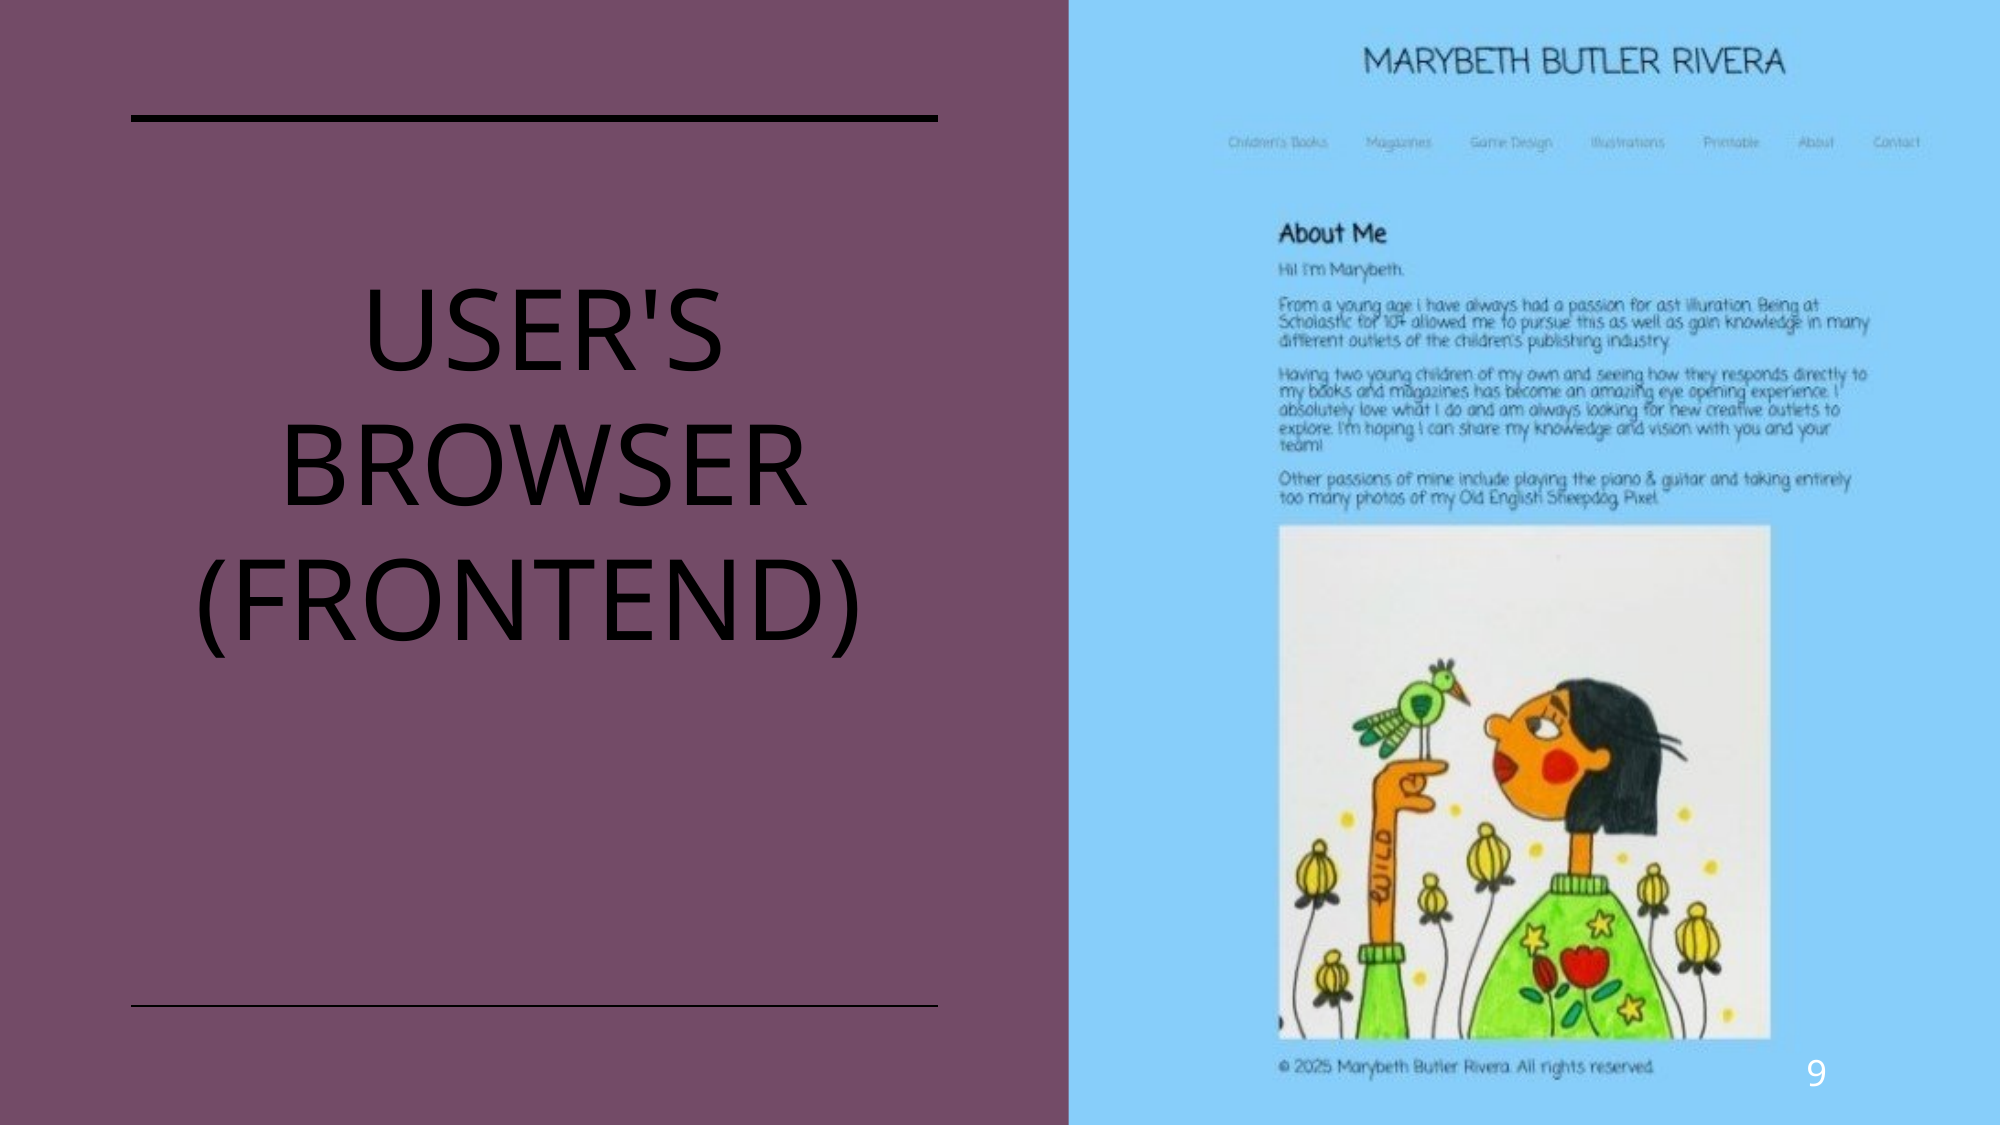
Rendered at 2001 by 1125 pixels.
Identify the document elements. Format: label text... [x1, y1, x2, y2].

slide_number 16 [1791, 1042, 1902, 1103]
text_box [0, 0, 1068, 1125]
title USER'S BROWSER (FRONTEND) [115, 143, 973, 779]
picture [1068, 0, 2000, 1125]
